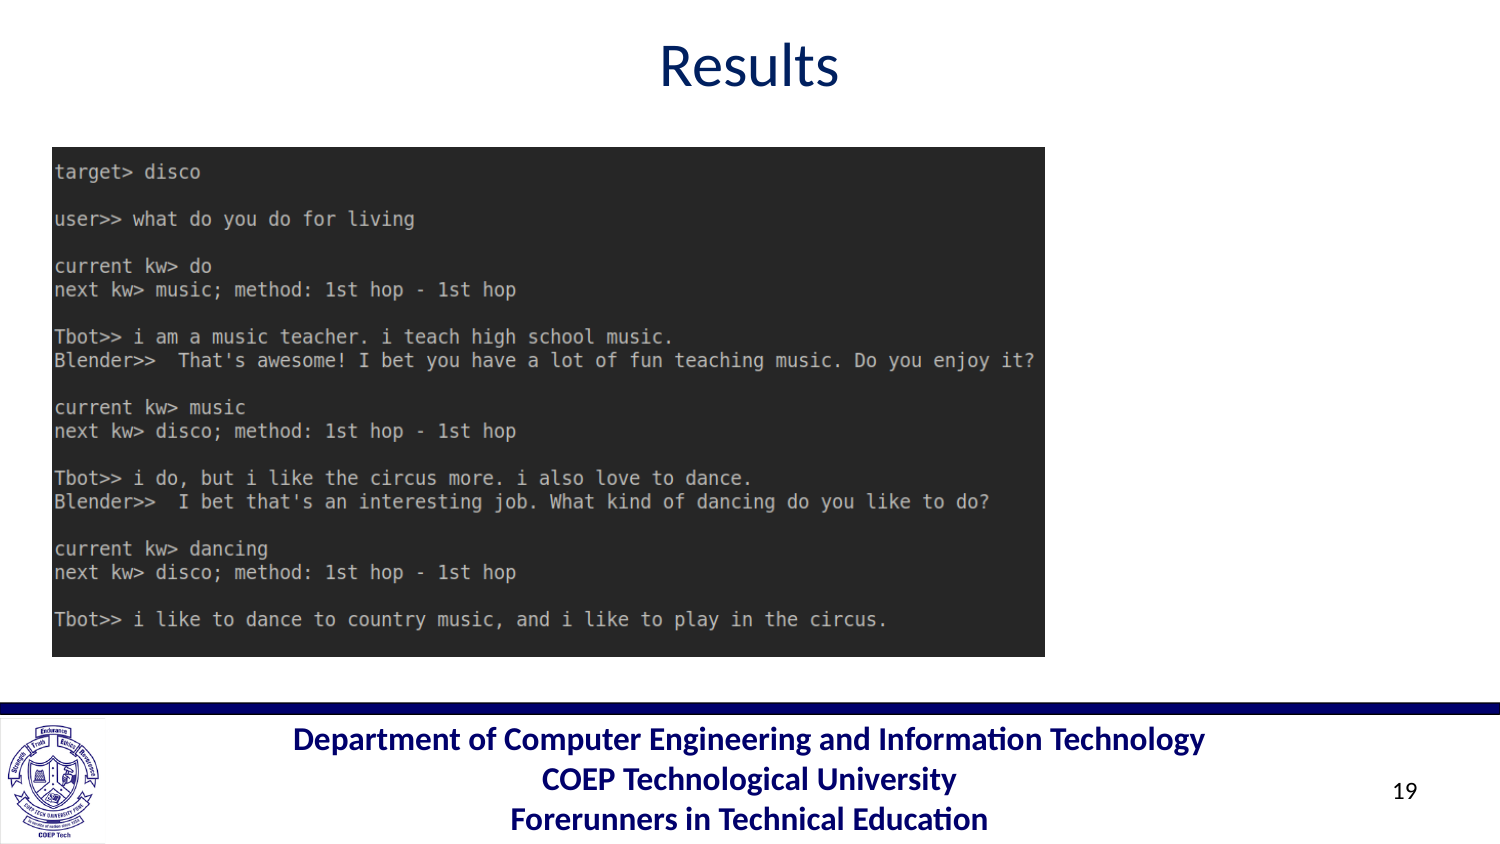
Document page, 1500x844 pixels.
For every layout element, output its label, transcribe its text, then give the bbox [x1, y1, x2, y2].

text_box [0, 702, 264, 715]
text_box Results [7, 9, 1493, 100]
text_box [0, 718, 106, 844]
text_box [1235, 702, 1500, 715]
text_box Department of Computer Engineering and Information Technology COEP Technological University Forerunners in Technical Education [264, 702, 1235, 837]
text_box 19 [1235, 768, 1418, 805]
picture [52, 147, 1045, 657]
